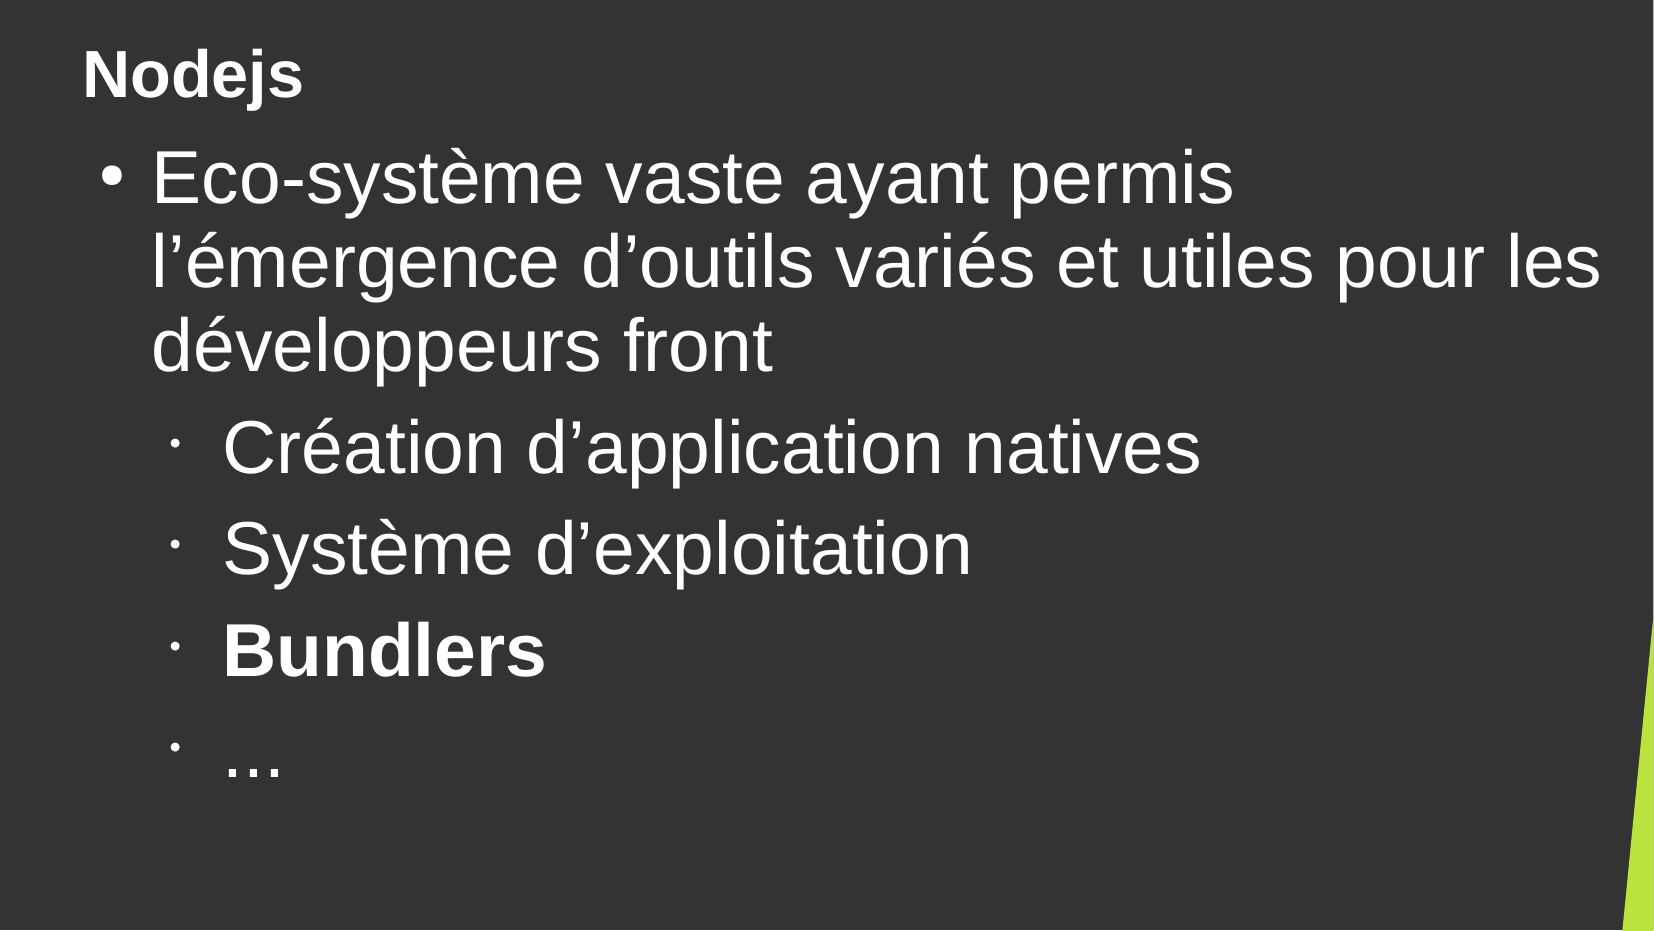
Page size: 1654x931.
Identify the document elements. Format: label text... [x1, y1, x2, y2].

title Nodejs [82, 37, 1571, 112]
list Eco-système vaste ayant permis l’émergence d’outils variés et utiles pour les développeurs front Création d’application natives Système d’exploitation Bundlers ... [80, 135, 1619, 827]
text_box [1622, 609, 1654, 931]
